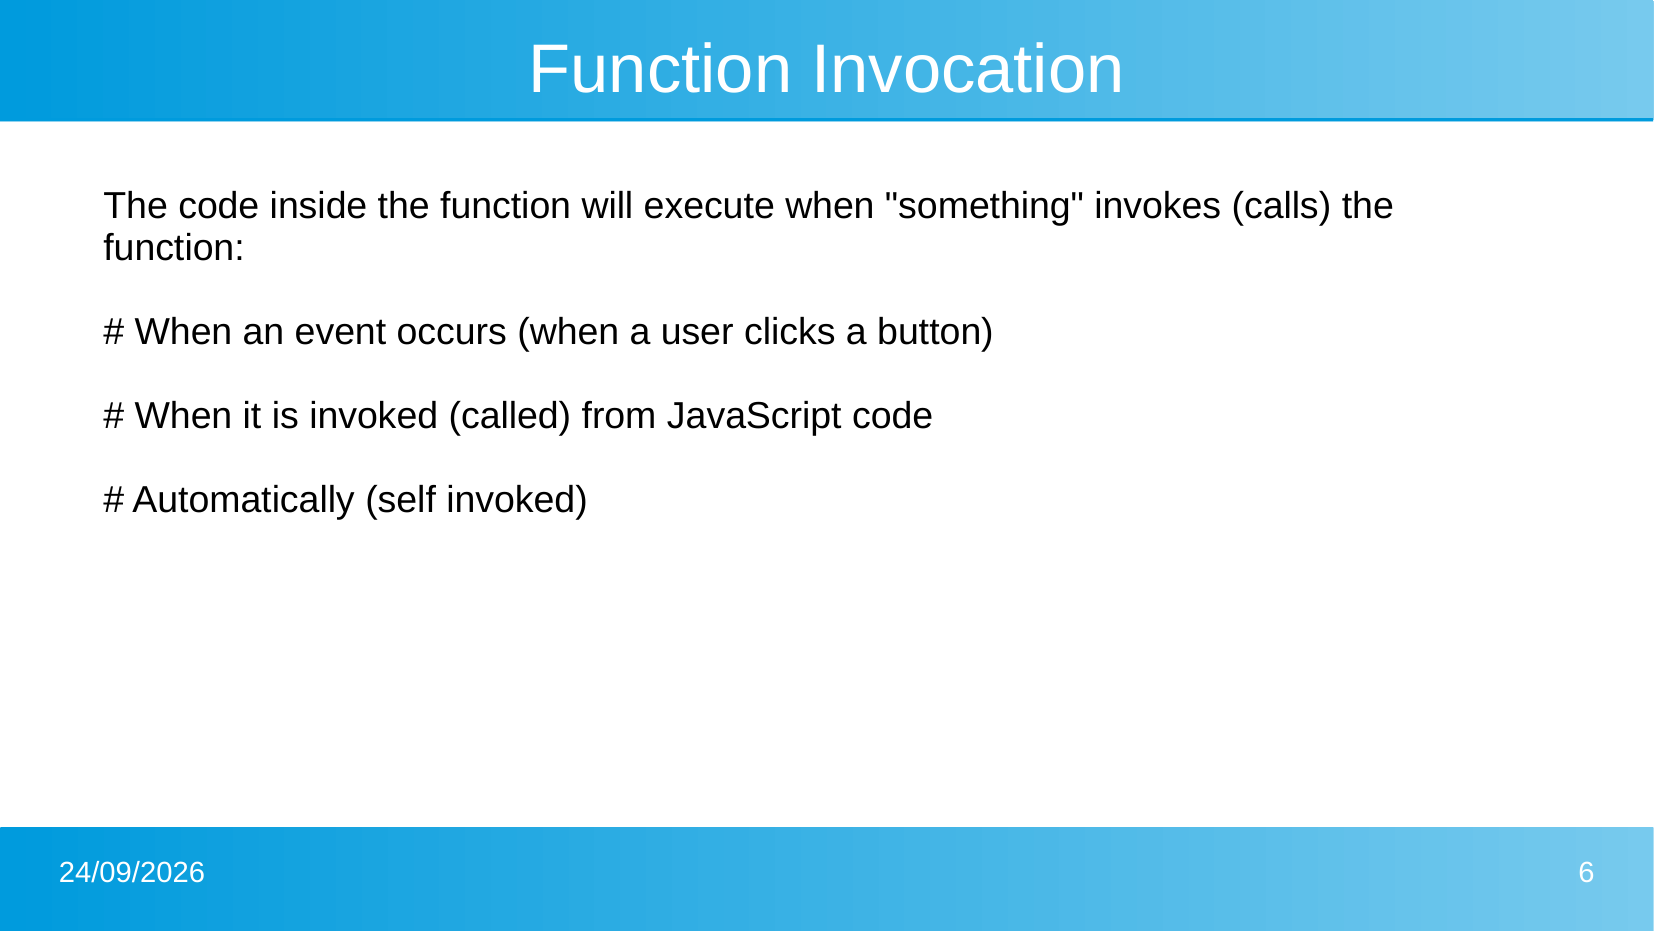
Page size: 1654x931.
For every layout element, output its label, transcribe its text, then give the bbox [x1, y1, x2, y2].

text_box The code inside the function will execute when "something" invokes (calls) the function: # When an event occurs (when a user clicks a button) # When it is invoked (called) from JavaScript code # Automatically (self invoked) [88, 177, 1536, 570]
title Function Invocation [59, 29, 1595, 108]
